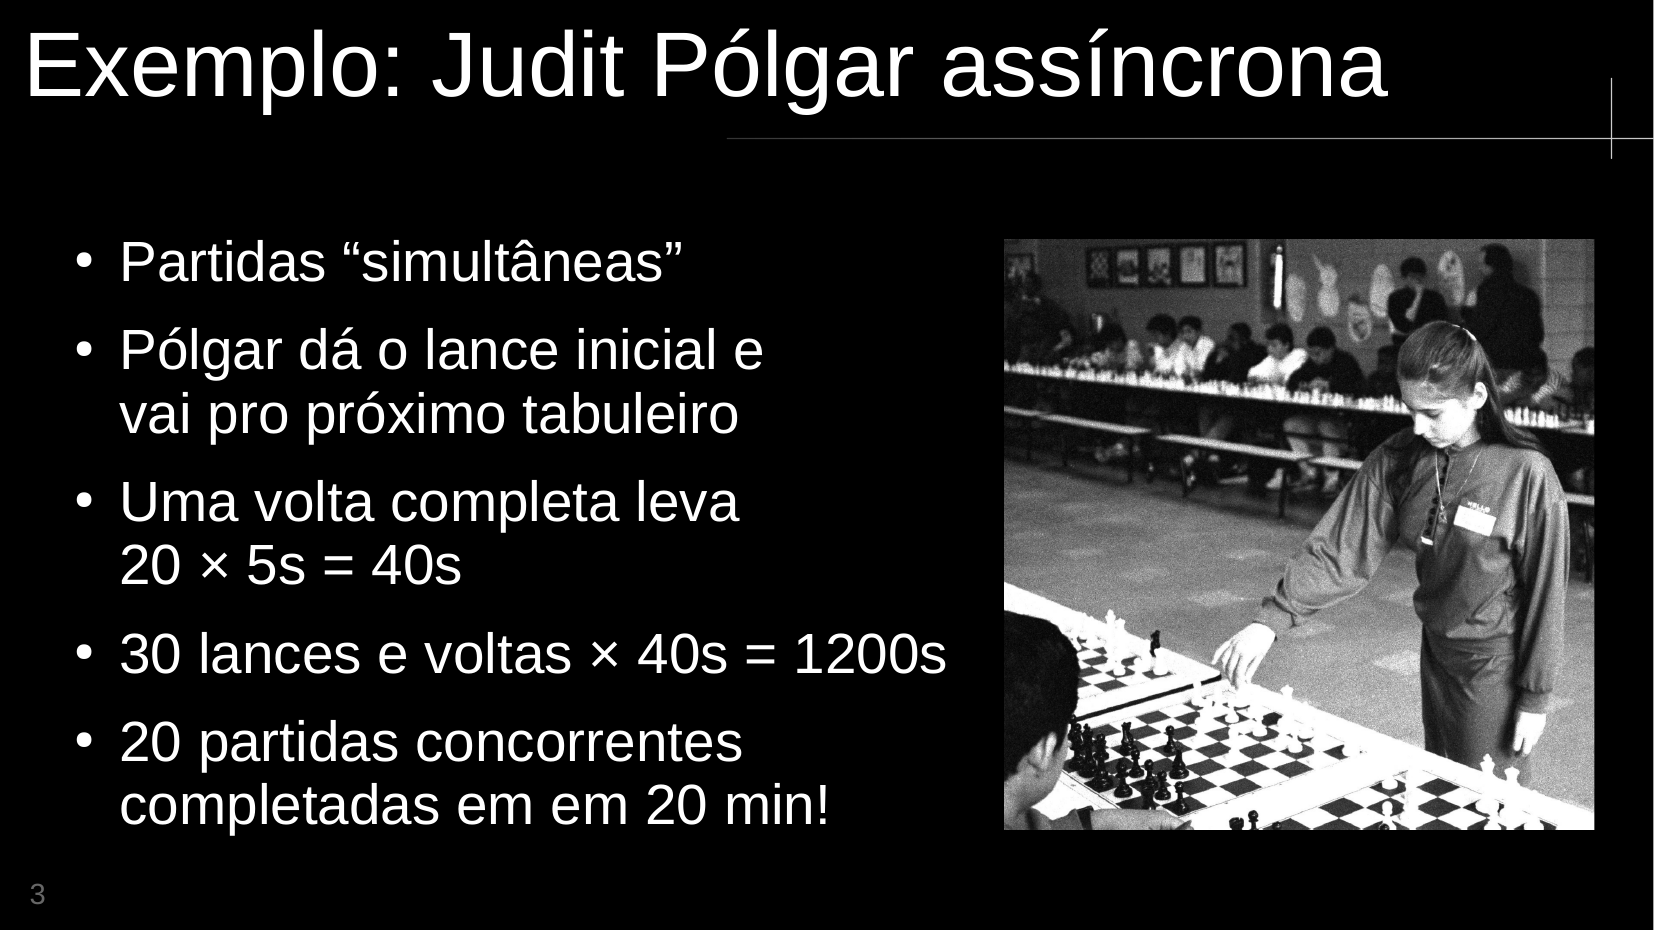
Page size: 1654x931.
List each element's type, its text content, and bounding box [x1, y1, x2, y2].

list Partidas “simultâneas” Pólgar dá o lance inicial e vai pro próximo tabuleiro Uma volta completa leva 20 × 5s = 40s 30 lances e voltas × 40s = 1200s 20 partidas concorrentes completadas em em 20 min! [59, 230, 975, 916]
picture [1004, 239, 1595, 830]
title Exemplo: Judit Pólgar assíncrona [23, 11, 1589, 119]
